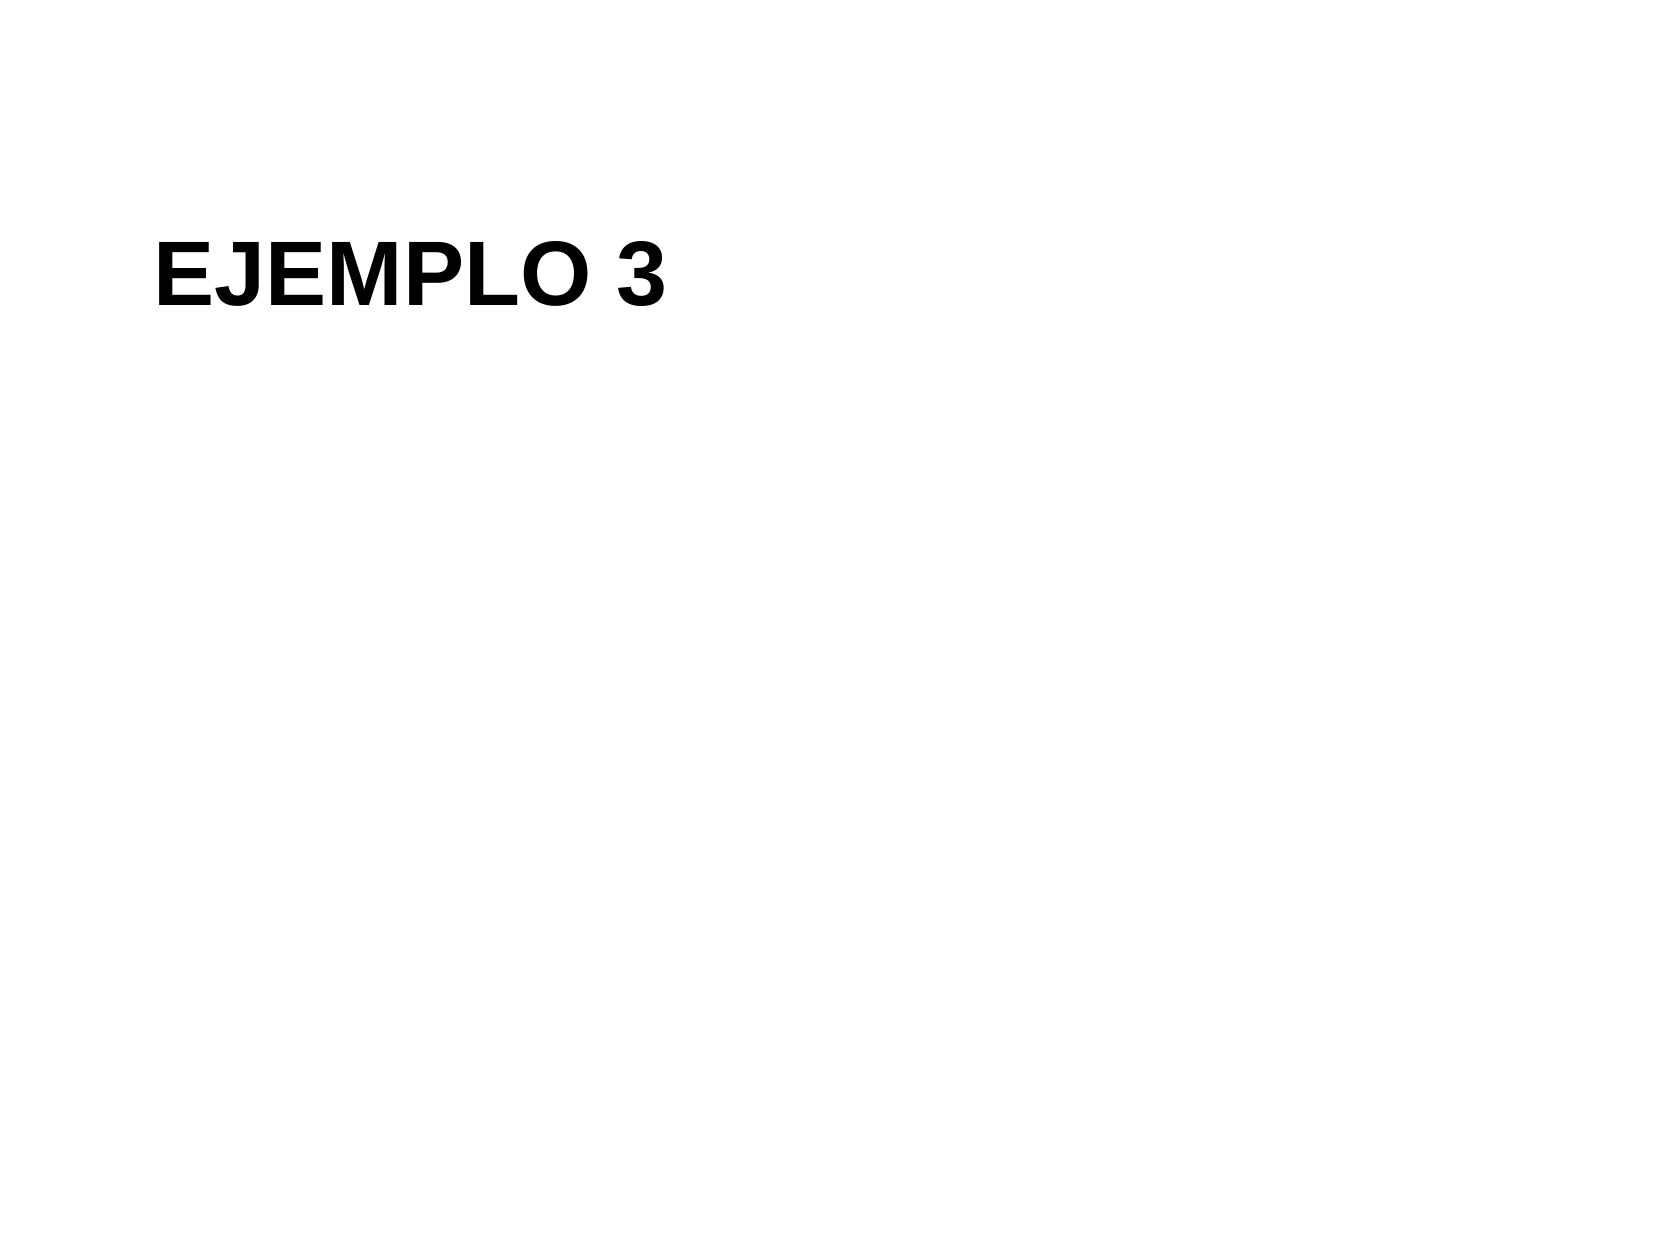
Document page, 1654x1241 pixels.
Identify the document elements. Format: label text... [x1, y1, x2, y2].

list EJEMPLO 3 [82, 118, 1571, 1010]
